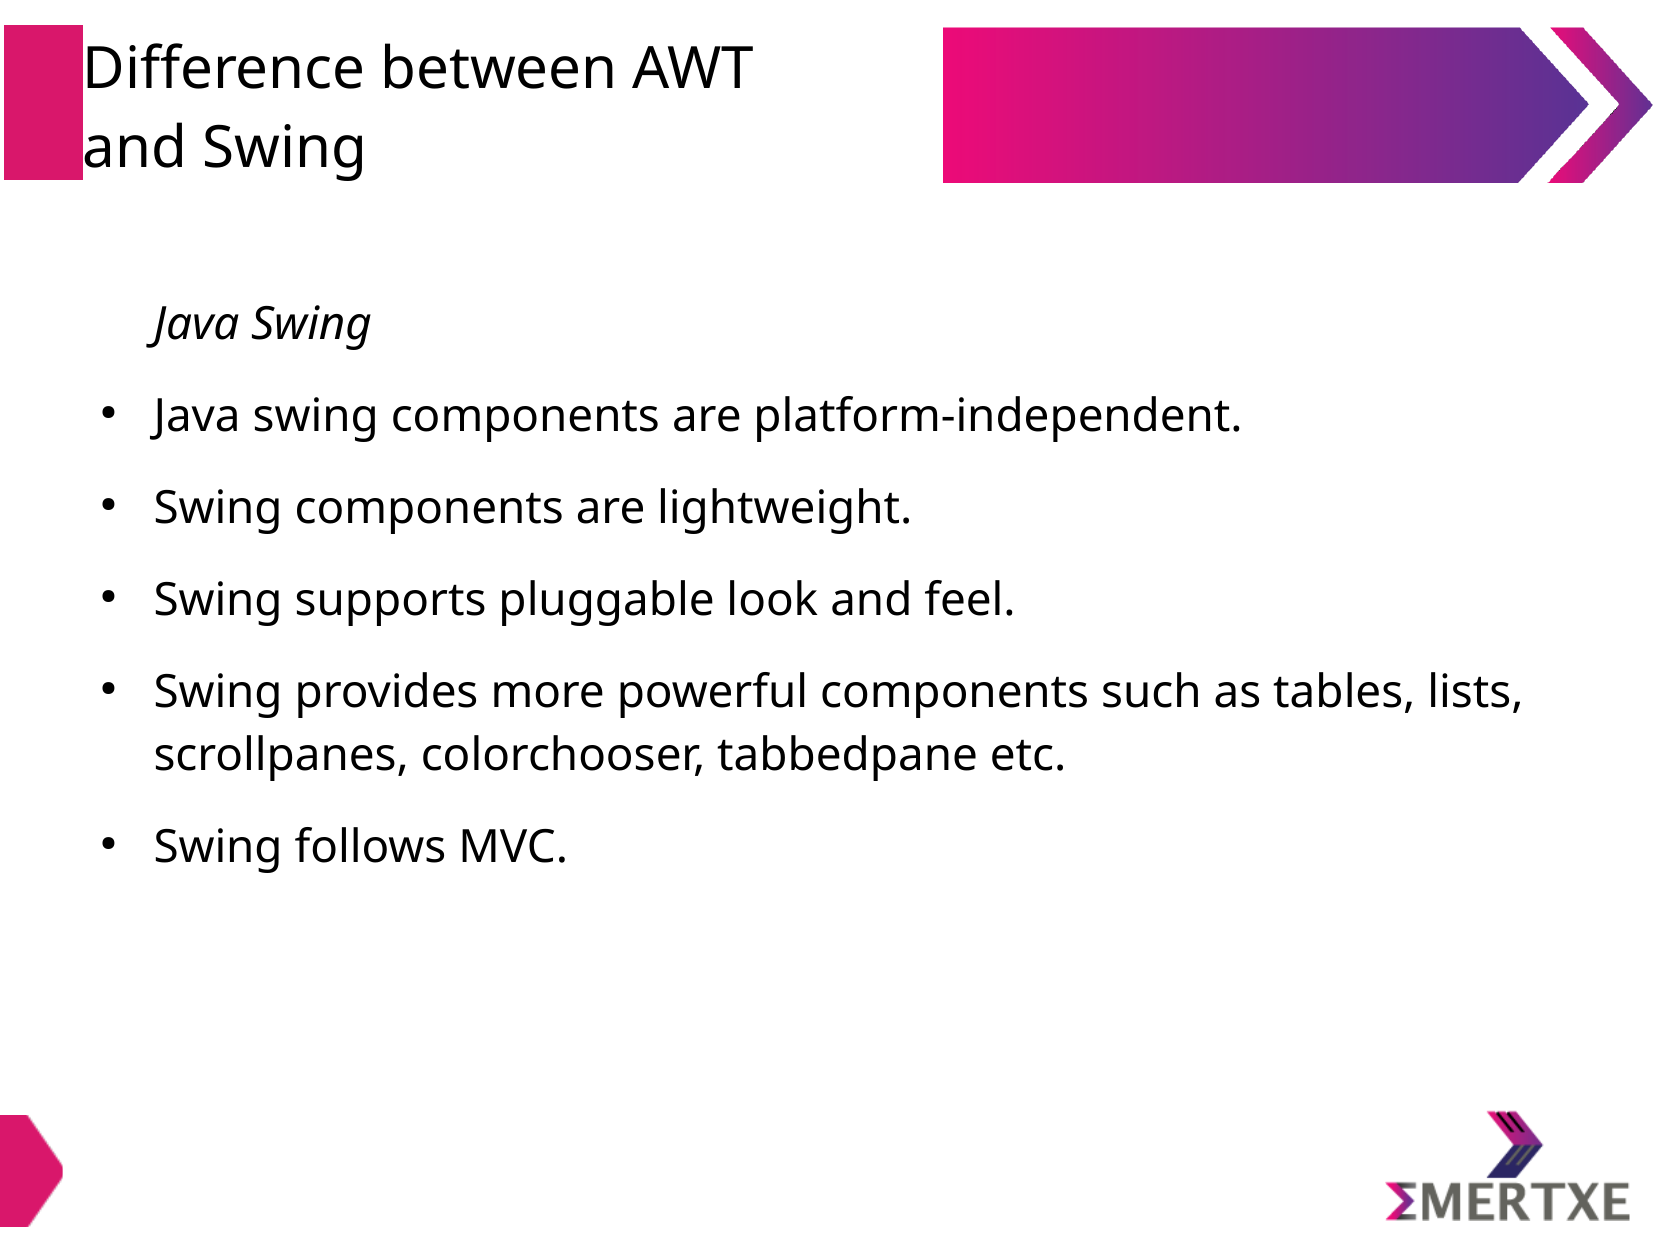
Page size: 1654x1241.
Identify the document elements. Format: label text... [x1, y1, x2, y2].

picture [1385, 1107, 1631, 1221]
picture [1571, 27, 1653, 183]
title Difference between AWT and Swing [82, 2, 1571, 210]
list Java Swing Java swing components are platform-independent. Swing components are lightweight. Swing supports pluggable look and feel. Swing provides more powerful components such as tables, lists, scrollpanes, colorchooser, tabbedpane etc. Swing follows MVC. [82, 290, 1571, 1010]
